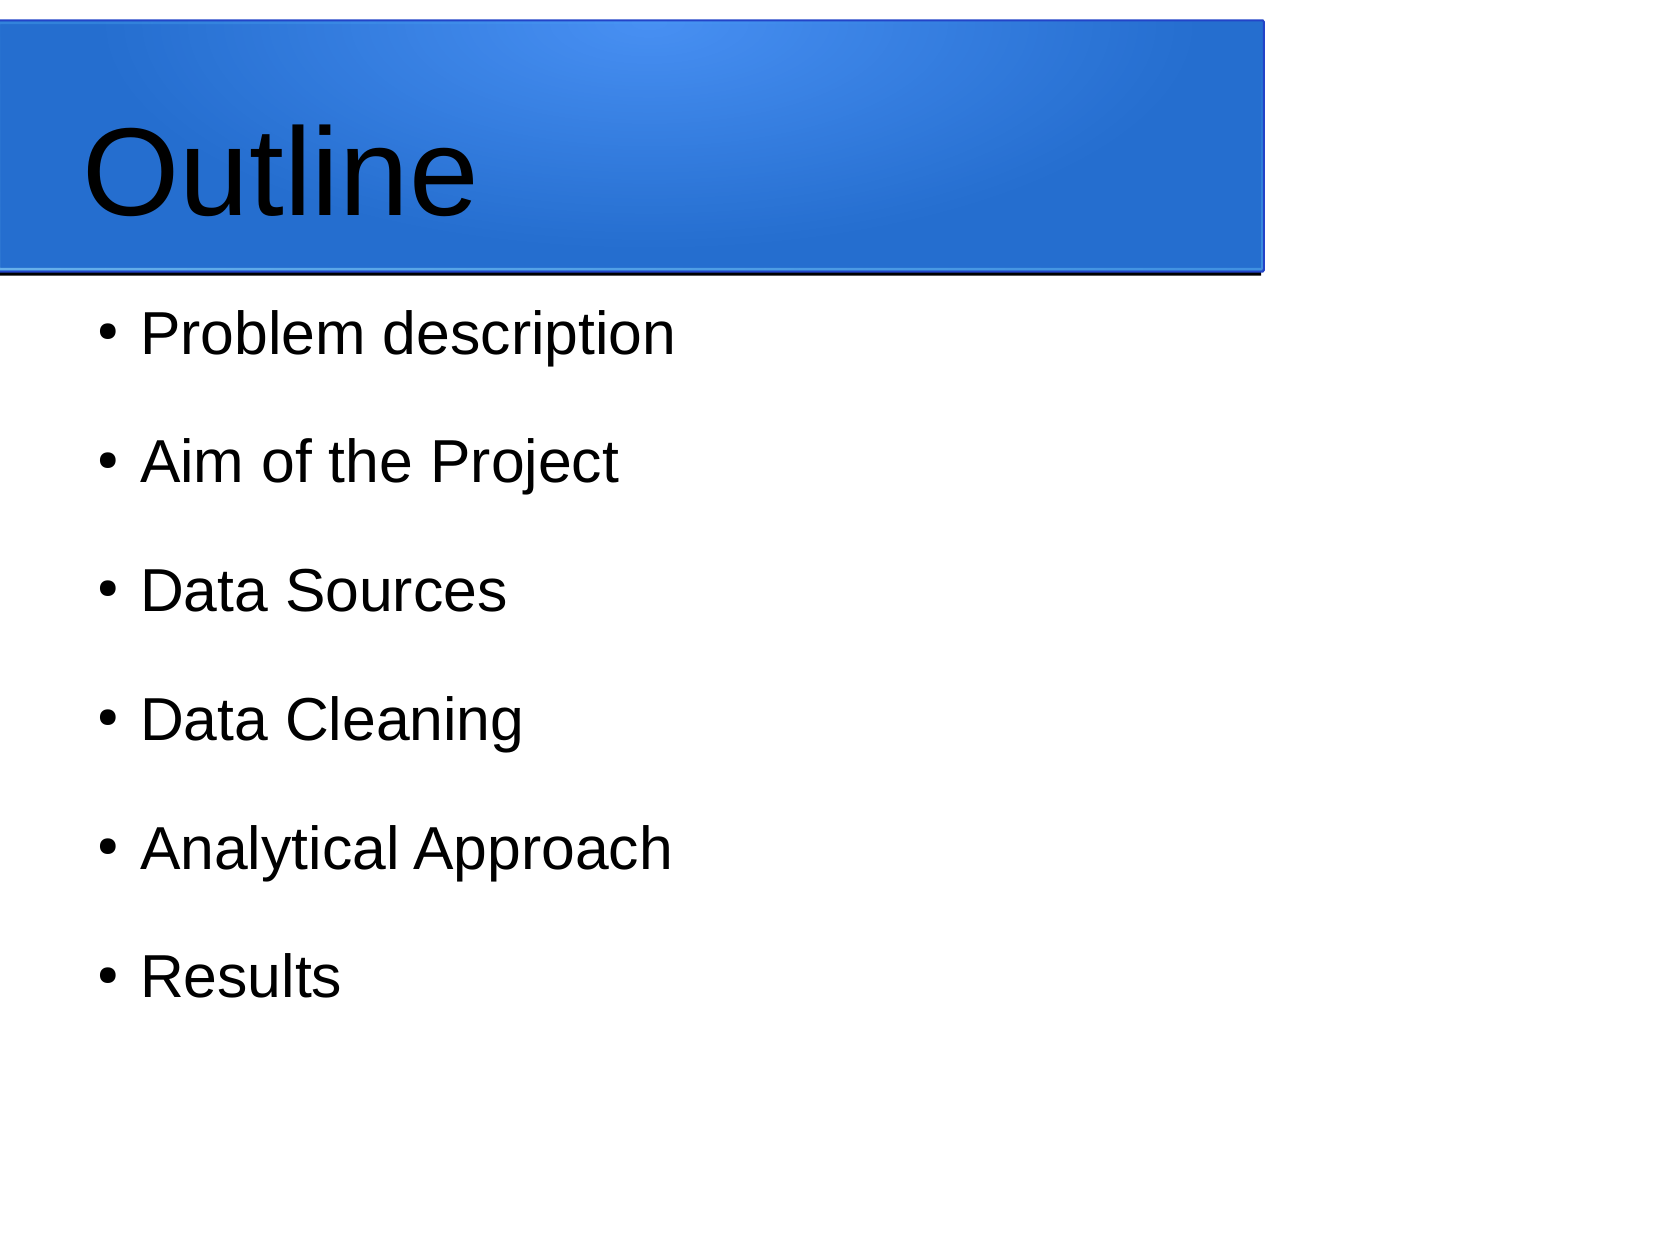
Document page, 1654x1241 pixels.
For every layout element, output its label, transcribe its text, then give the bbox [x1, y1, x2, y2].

title Outline [82, 102, 1606, 243]
list Problem description Aim of the Project Data Sources Data Cleaning Analytical Approach Results [82, 299, 1571, 1019]
